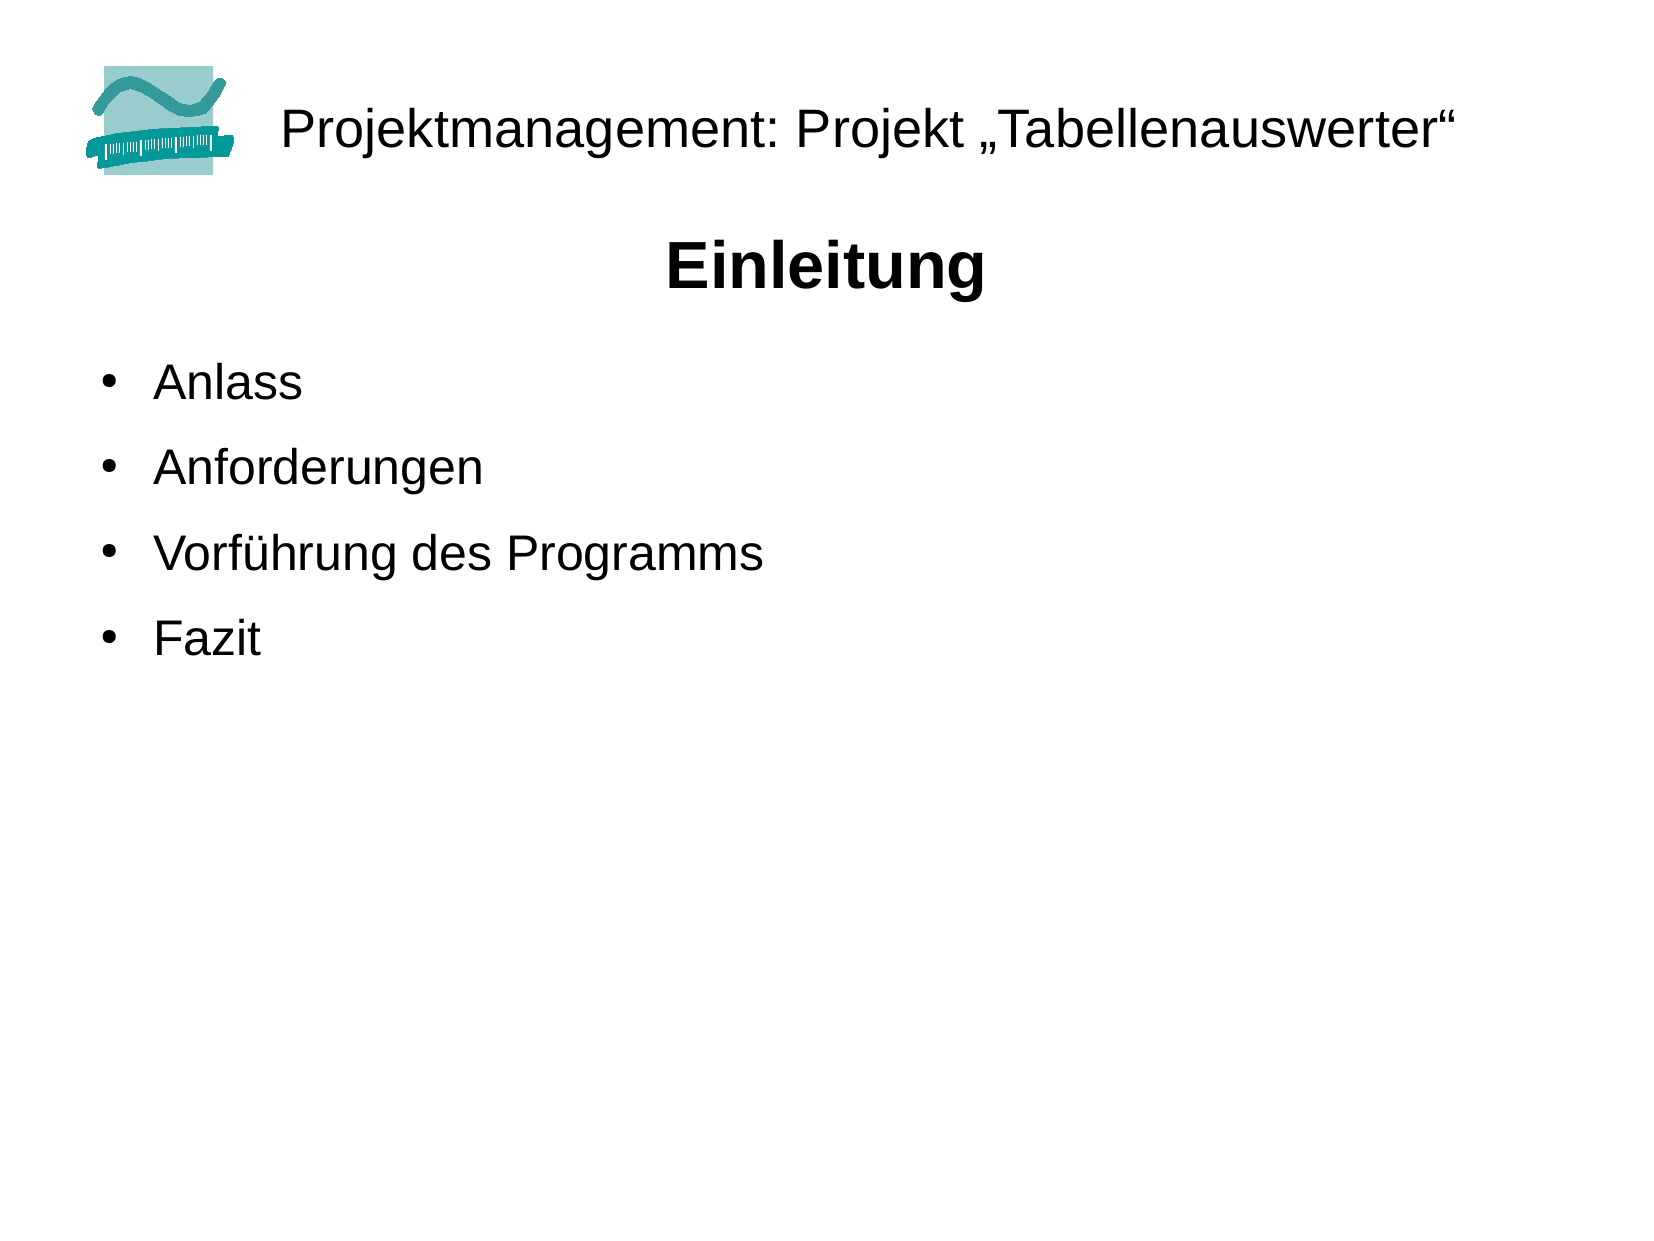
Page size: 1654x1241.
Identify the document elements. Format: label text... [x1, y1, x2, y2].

list Anlass Anforderungen Vorführung des Programms Fazit [82, 354, 1571, 1123]
title Einleitung [88, 206, 1565, 325]
picture [84, 58, 237, 179]
